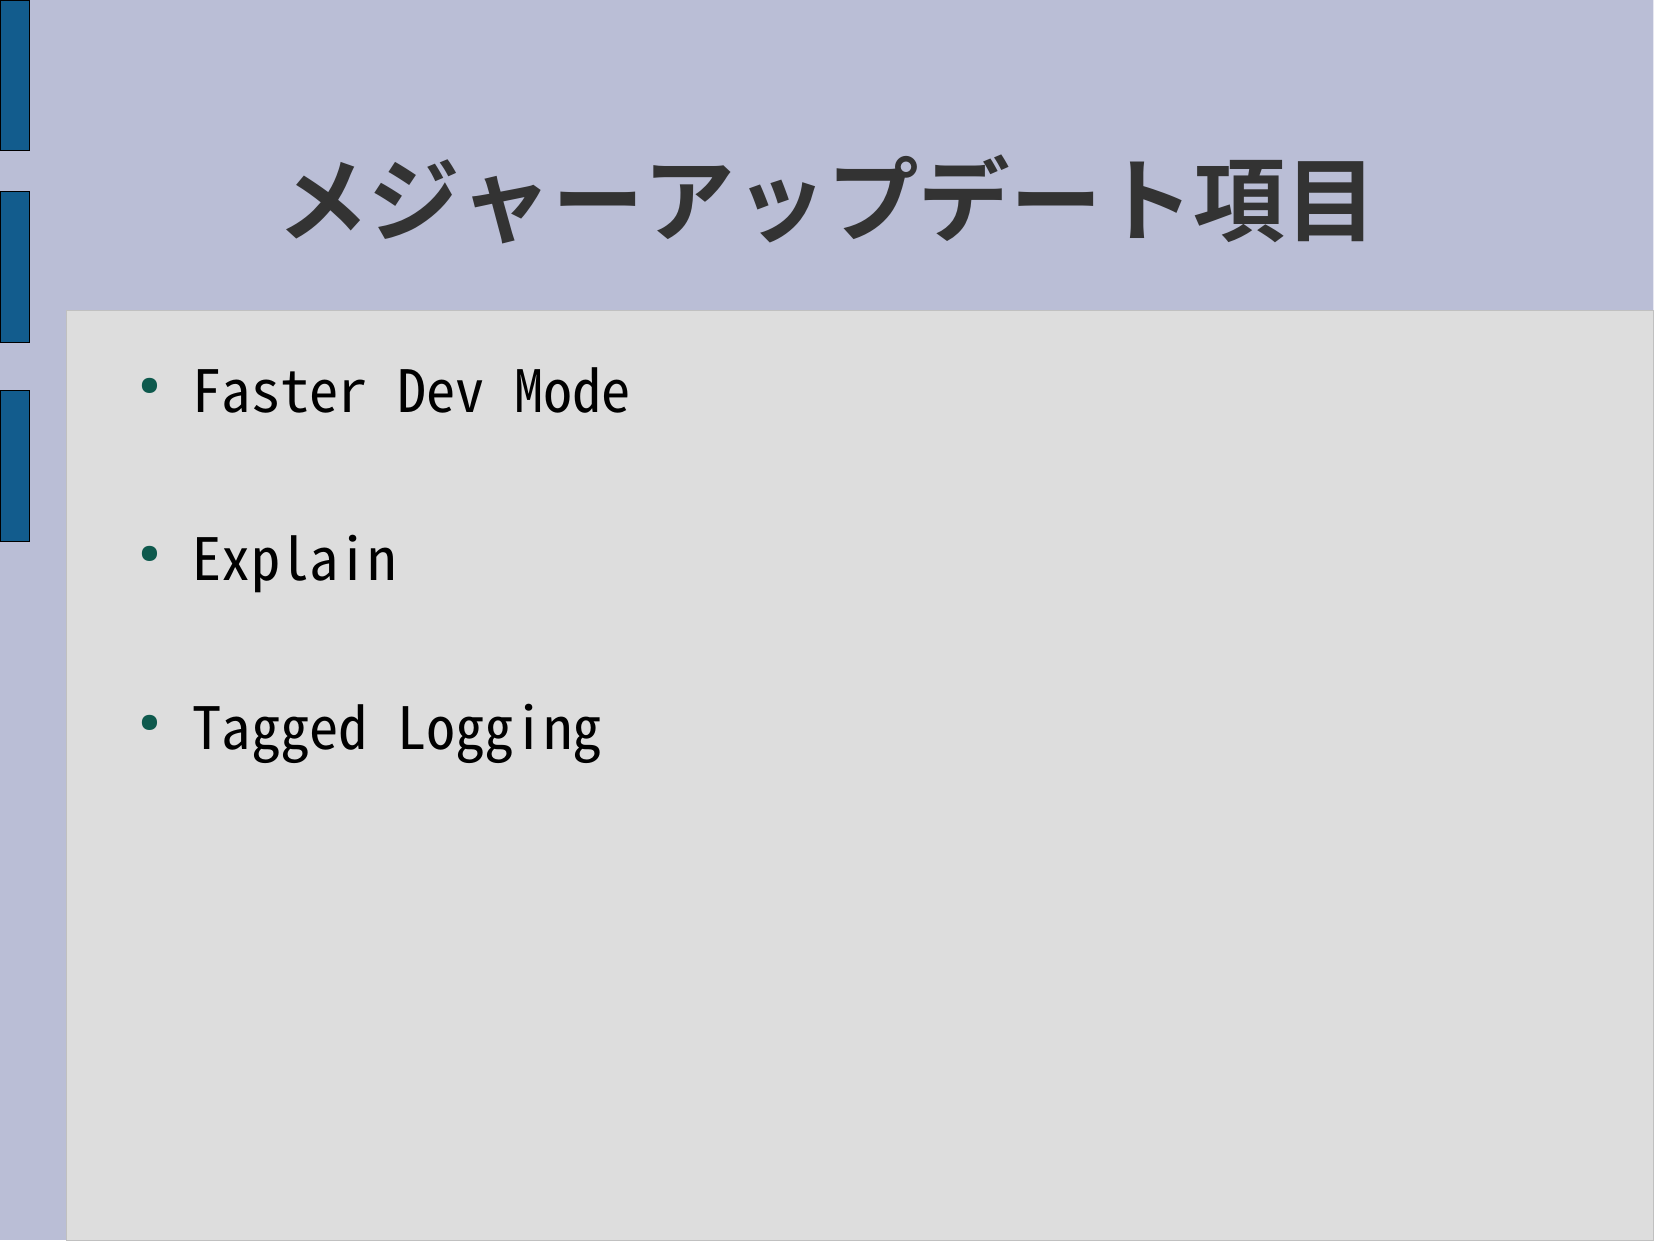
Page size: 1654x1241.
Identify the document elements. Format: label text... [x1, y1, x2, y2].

title メジャーアップデート項目 [121, 91, 1534, 299]
list Faster Dev Mode Explain Tagged Logging [121, 344, 1534, 1127]
